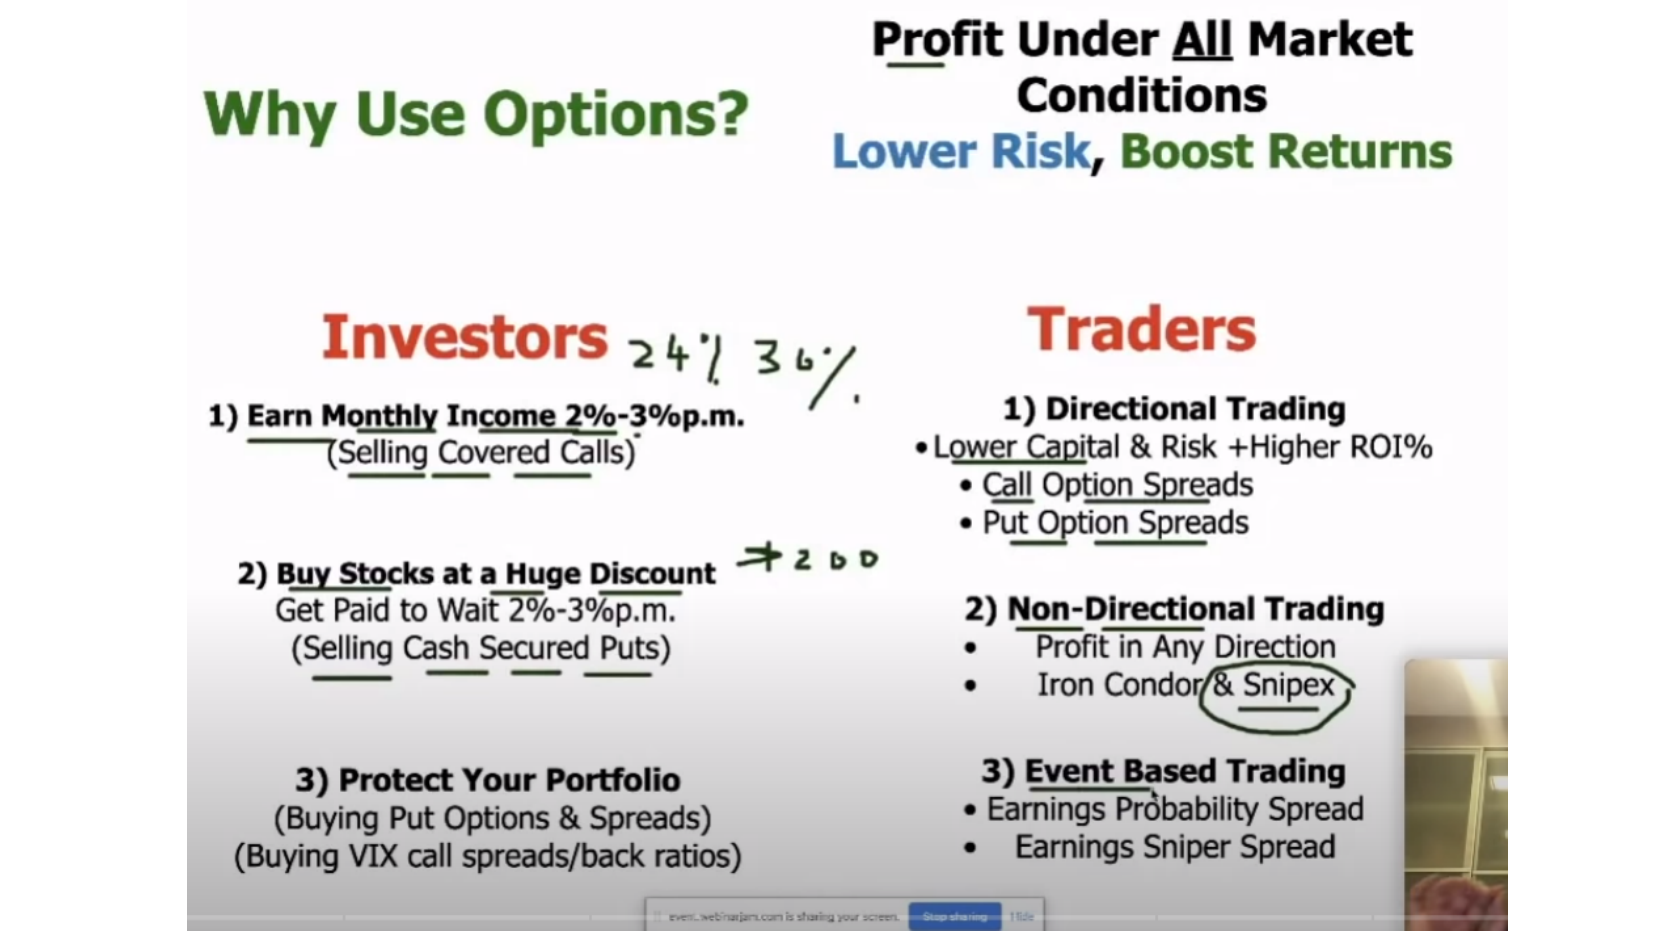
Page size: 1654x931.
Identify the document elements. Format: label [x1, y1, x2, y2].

picture [187, 0, 1508, 931]
